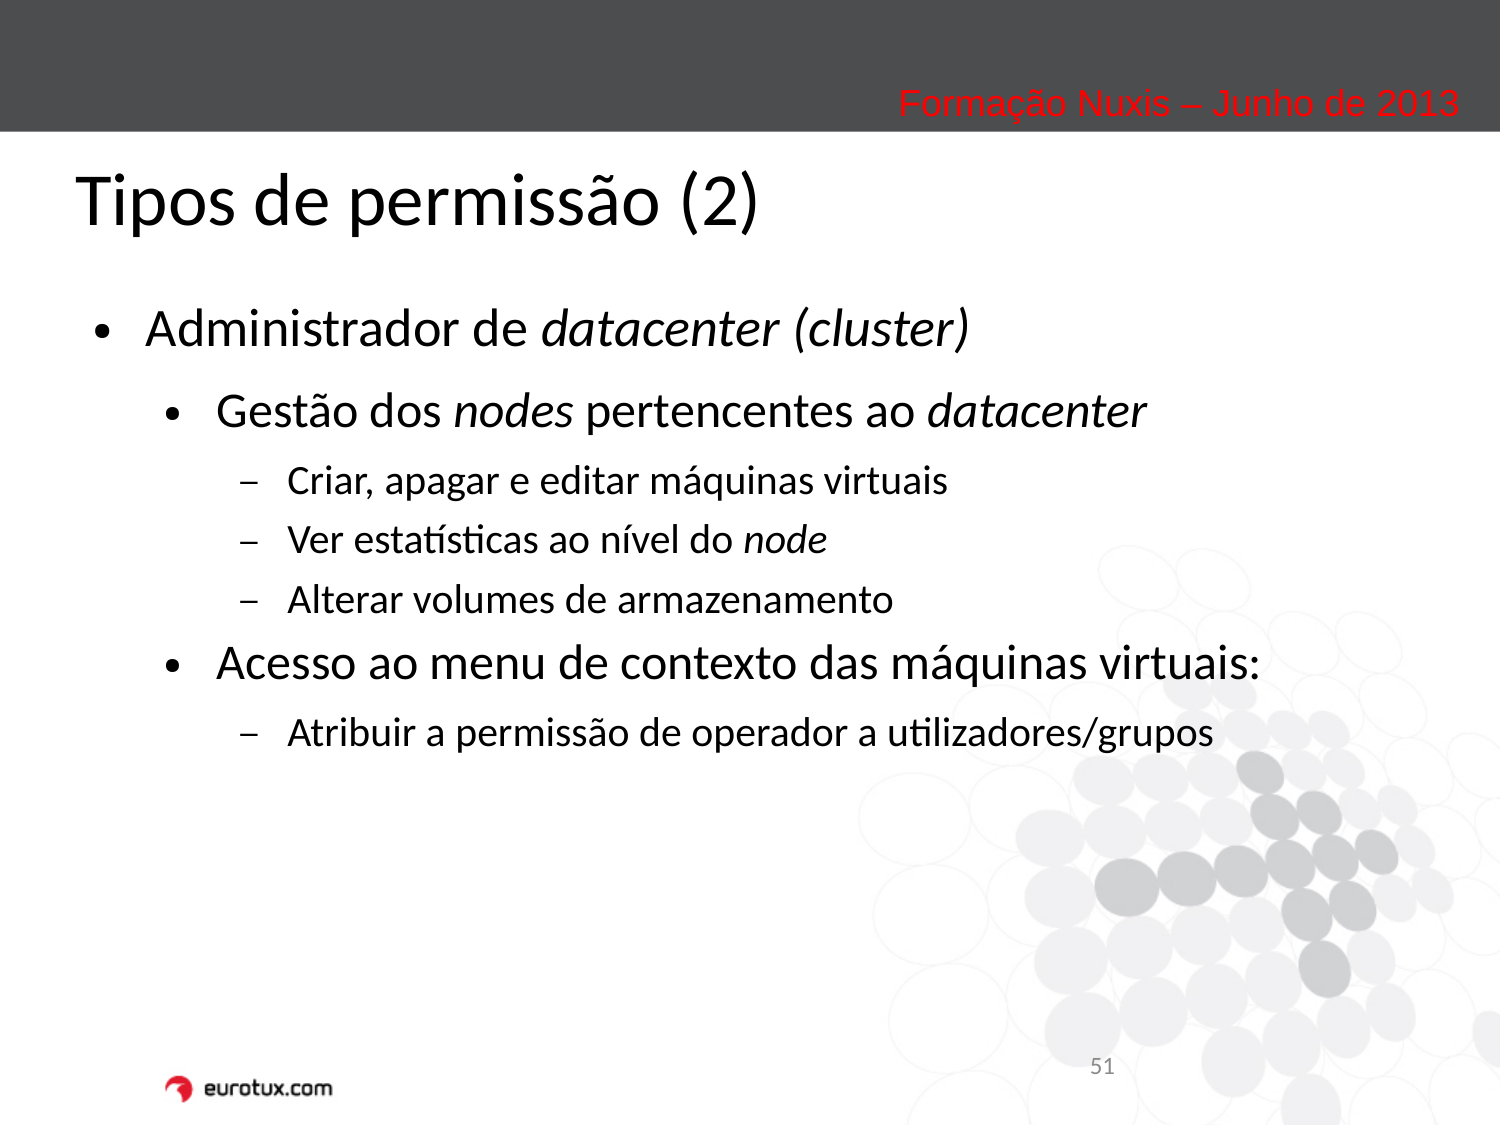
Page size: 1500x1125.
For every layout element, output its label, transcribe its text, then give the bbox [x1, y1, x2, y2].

title Tipos de permissão (2) [75, 112, 1425, 301]
picture [0, 0, 1500, 1125]
list Administrador de datacenter (cluster) Gestão dos nodes pertencentes ao datacenter Criar, apagar e editar máquinas virtuais Ver estatísticas ao nível do node Alterar volumes de armazenamento Acesso ao menu de contexto das máquinas virtuais: Atribuir a permissão de operador a utilizadores/grupos [75, 305, 1425, 1049]
